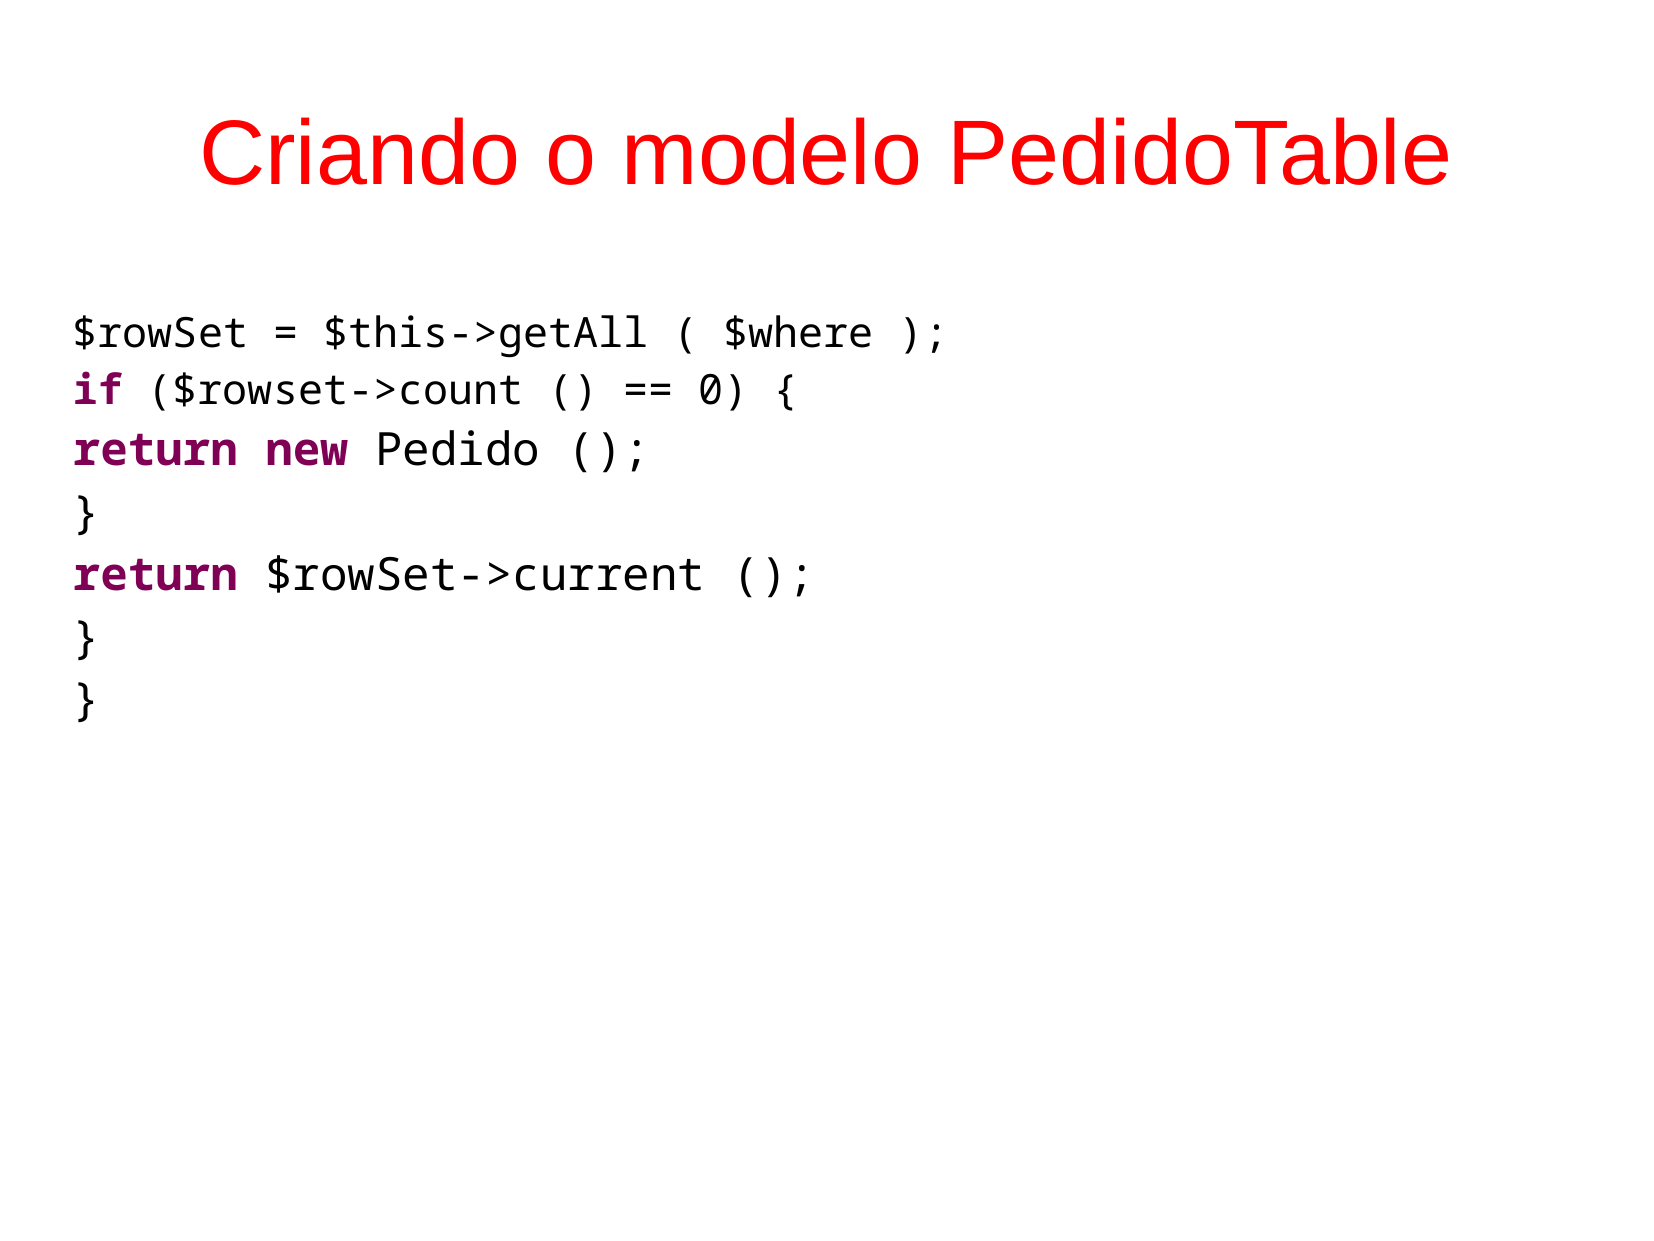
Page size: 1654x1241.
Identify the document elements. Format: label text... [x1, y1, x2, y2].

title Criando o modelo PedidoTable [82, 49, 1571, 257]
text_box $rowSet = $this->getAll ( $where ); if ($rowset->count () == 0) { return new Pedido (); } return $rowSet->current (); } } [58, 295, 1553, 1218]
